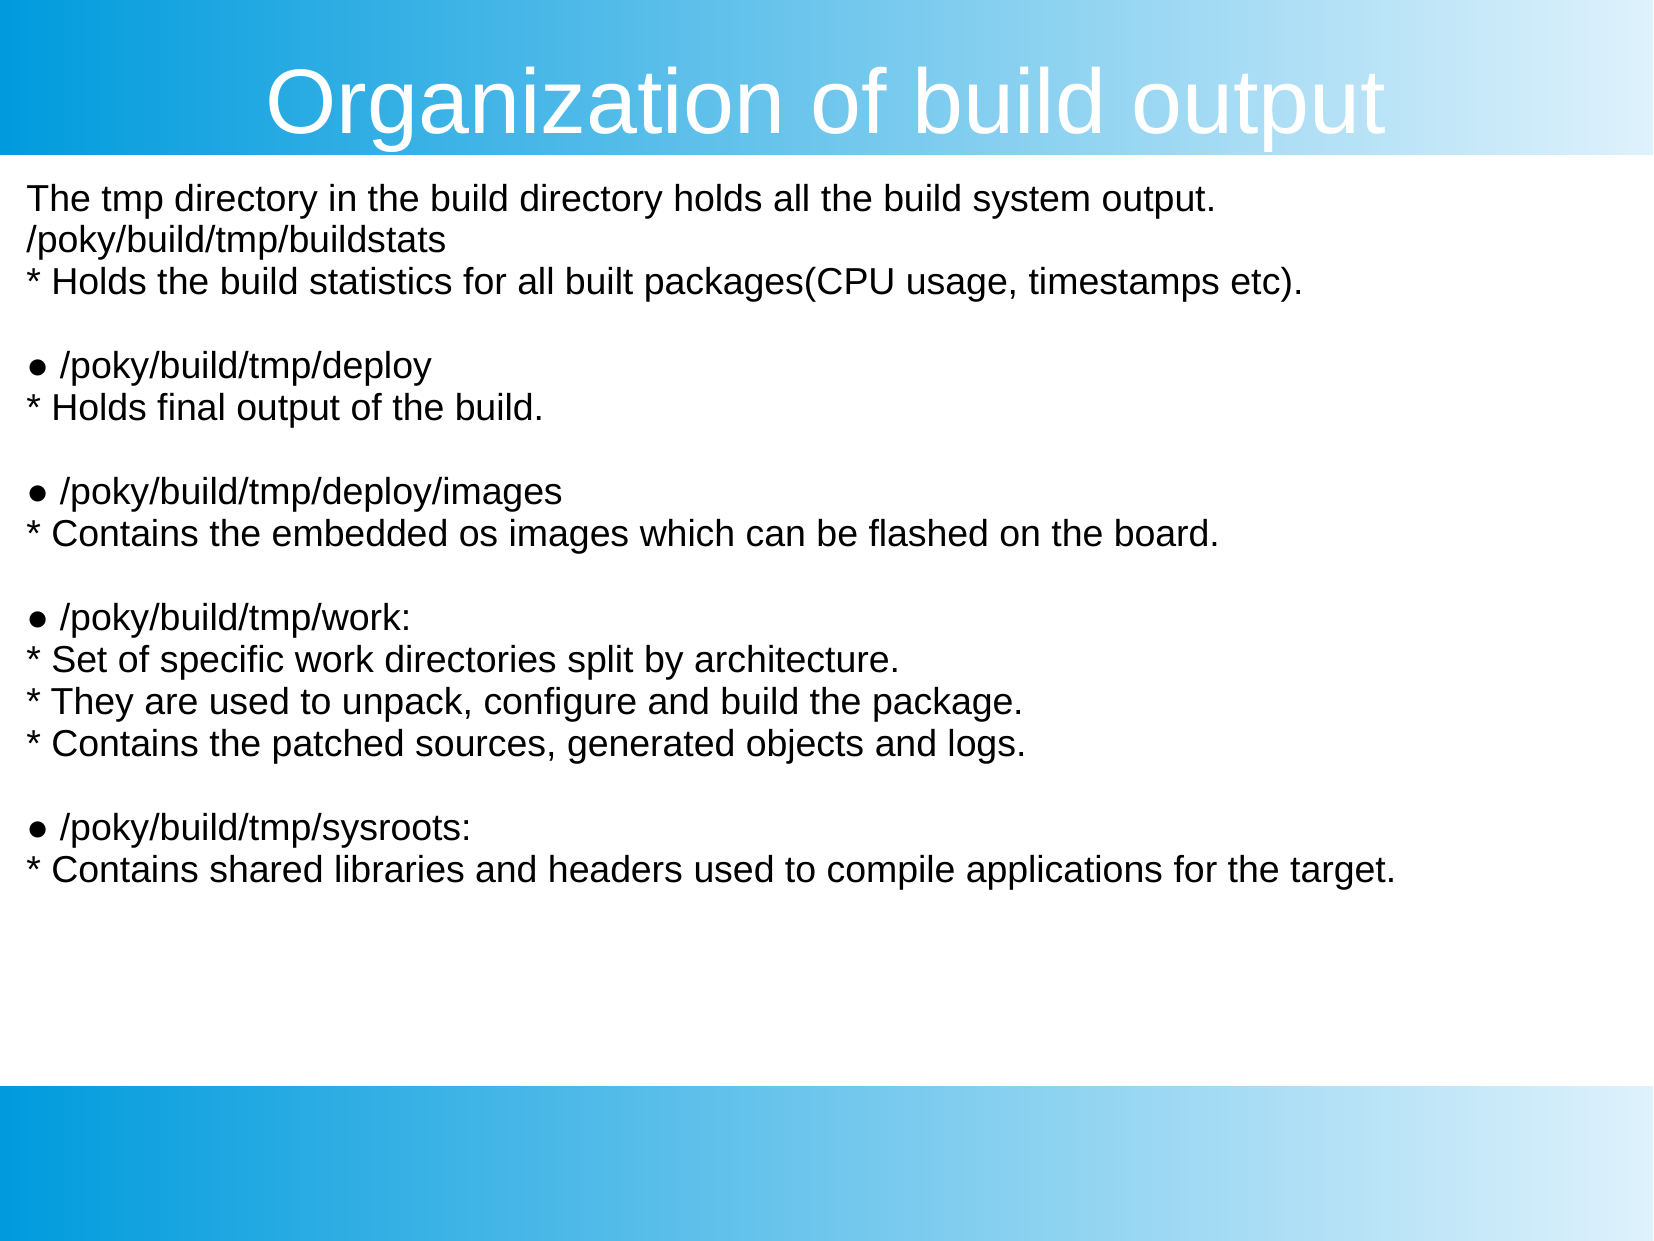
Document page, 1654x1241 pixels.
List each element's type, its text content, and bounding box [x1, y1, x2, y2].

text_box The tmp directory in the build directory holds all the build system output. /poky/build/tmp/buildstats * Holds the build statistics for all built packages(CPU usage, timestamps etc). ● /poky/build/tmp/deploy * Holds final output of the build. ● /poky/build/tmp/deploy/images * Contains the embedded os images which can be flashed on the board. ● /poky/build/tmp/work: * Set of specific work directories split by architecture. * They are used to unpack, configure and build the package. * Contains the patched sources, generated objects and logs. ● /poky/build/tmp/sysroots: * Contains shared libraries and headers used to compile applications for the target. [11, 169, 1534, 899]
title Organization of build output [82, 49, 1571, 155]
